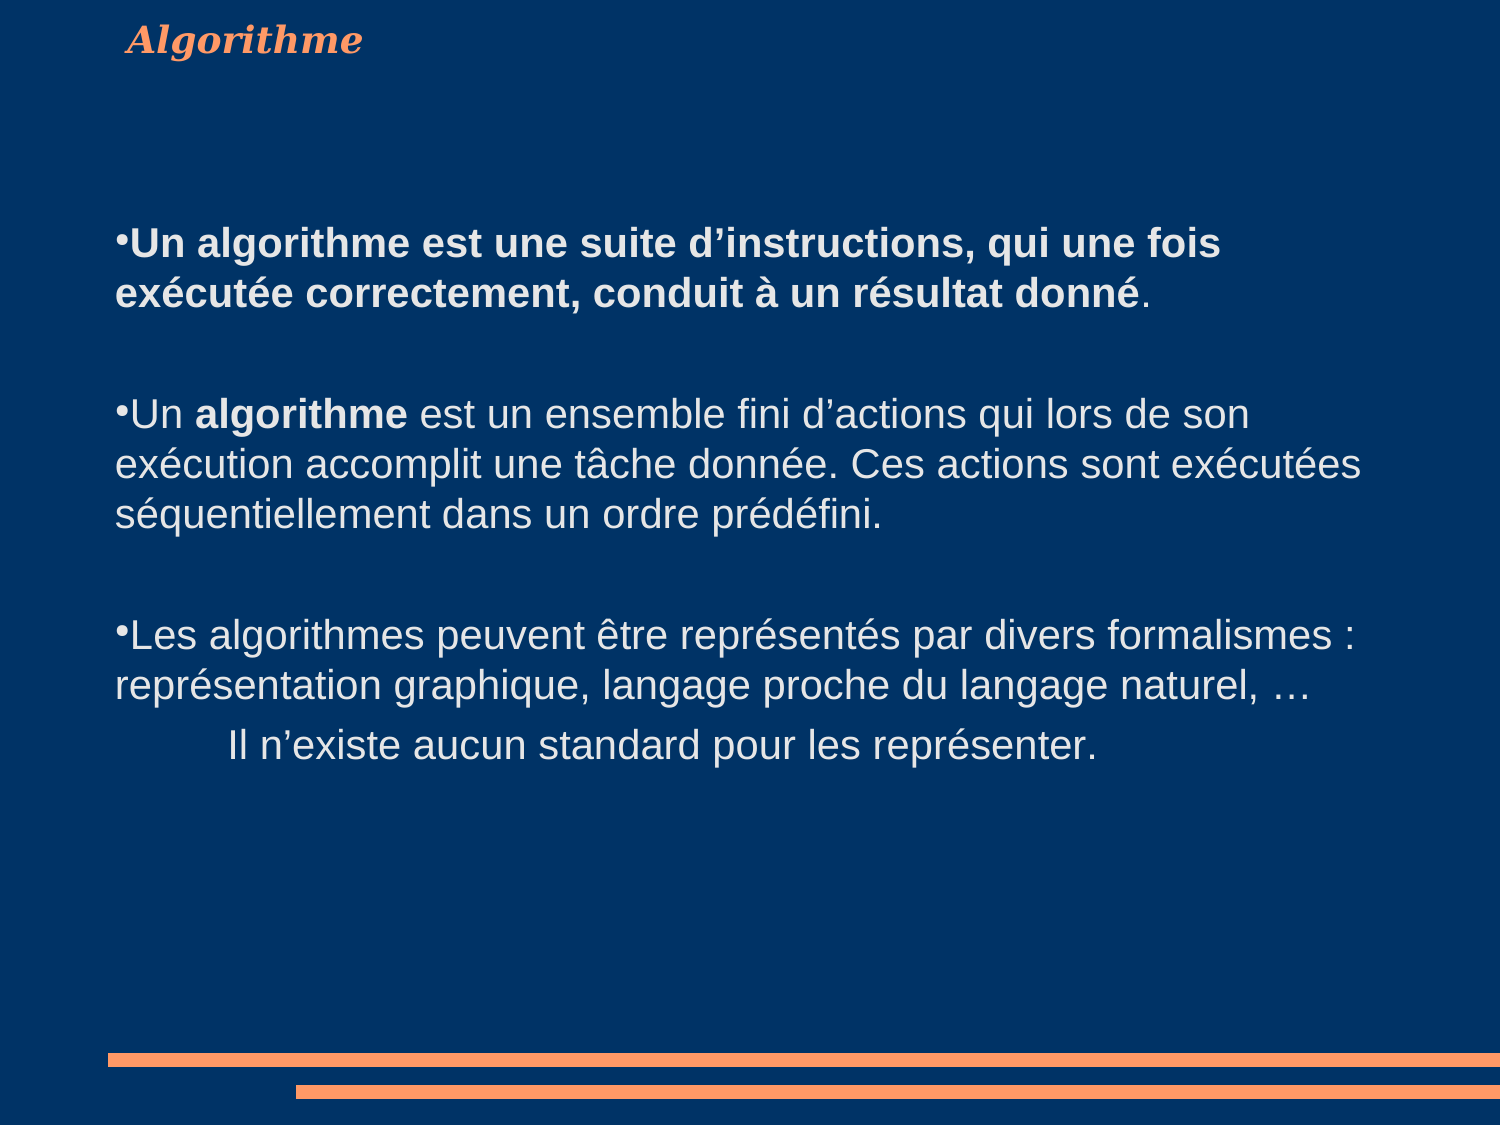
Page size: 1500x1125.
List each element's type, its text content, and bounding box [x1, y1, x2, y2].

list Un algorithme est une suite d’instructions, qui une fois exécutée correctement, conduit à un résultat donné. Un algorithme est un ensemble fini d’actions qui lors de son exécution accomplit une tâche donnée. Ces actions sont exécutées séquentiellement dans un ordre prédéfini. Les algorithmes peuvent être représentés par divers formalismes : représentation graphique, langage proche du langage naturel, … Il n’existe aucun standard pour les représenter. [100, 208, 1424, 971]
title Algorithme [112, 0, 1388, 79]
